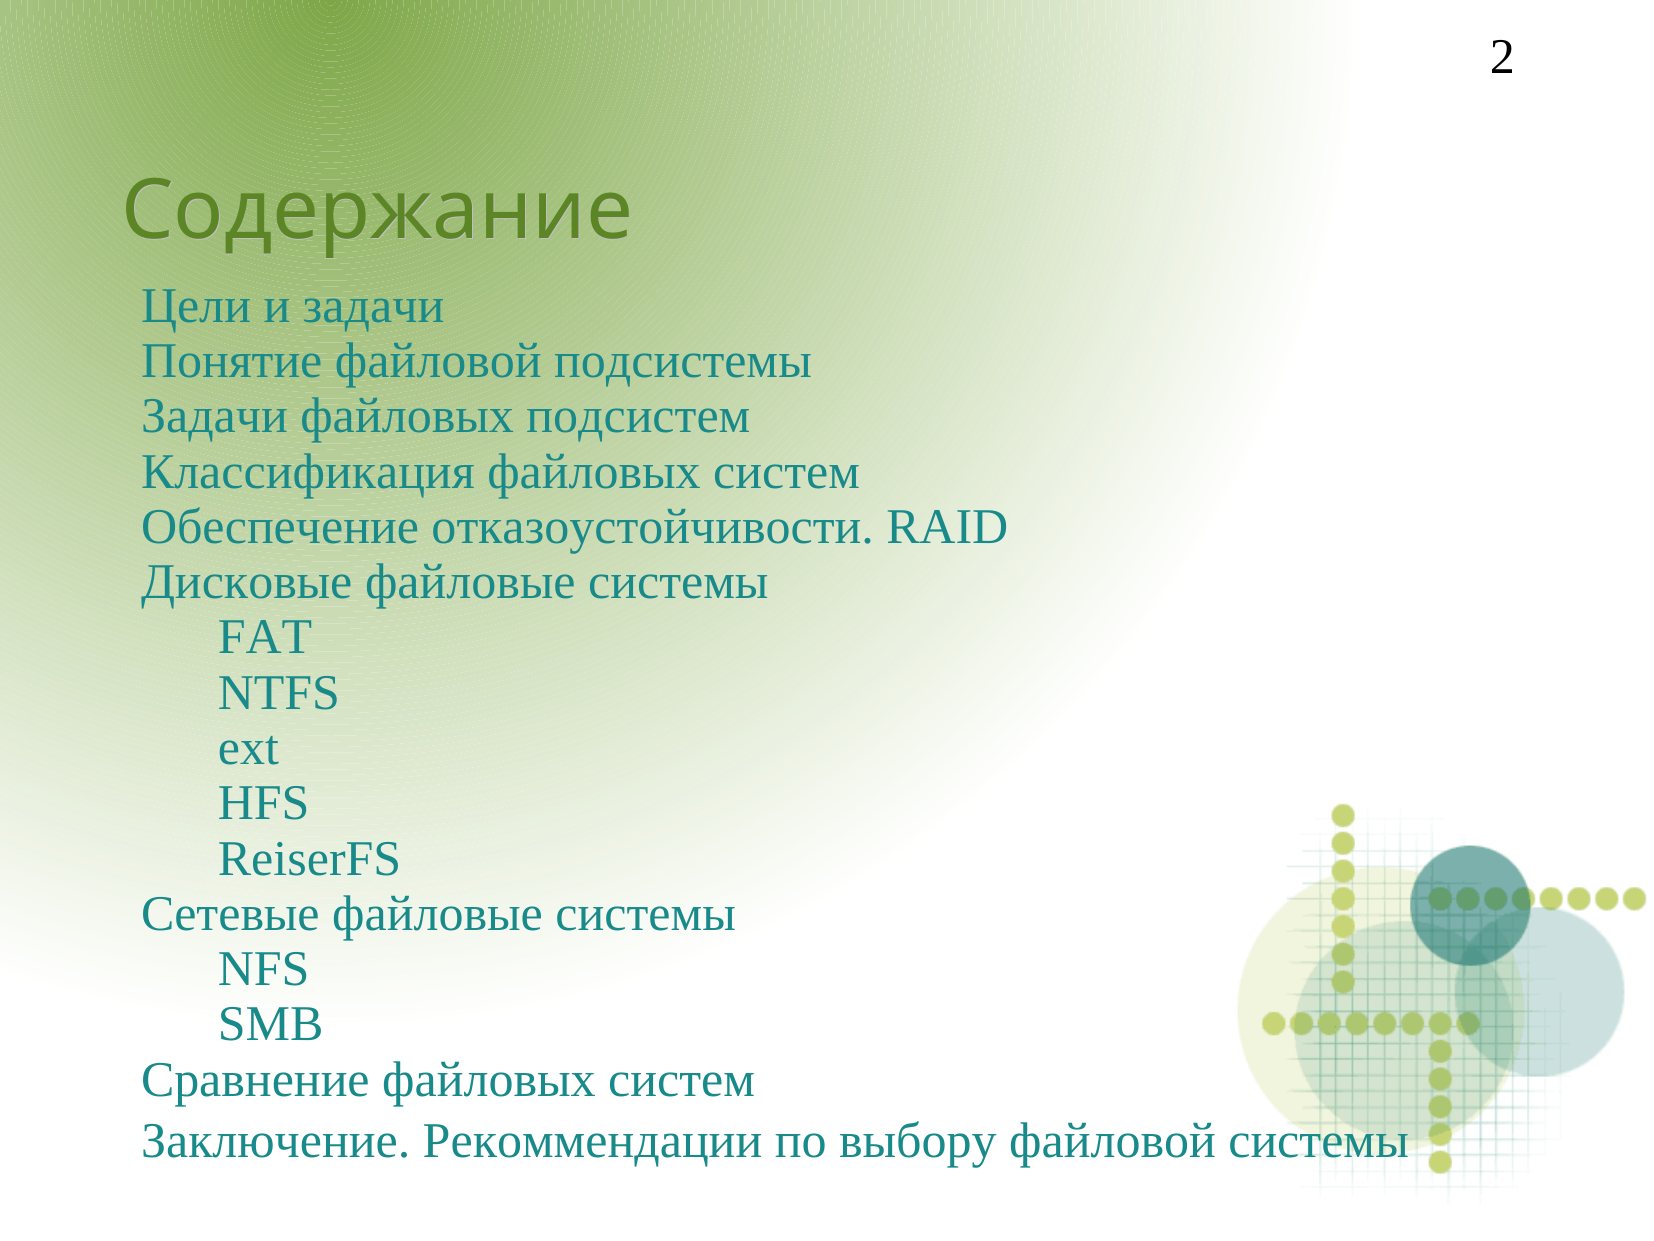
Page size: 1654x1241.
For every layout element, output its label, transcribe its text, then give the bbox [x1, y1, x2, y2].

text_box <номер> [1500, 29, 1654, 89]
title Содержание [121, 102, 1534, 311]
list Цели и задачи Понятие файловой подсистемы Задачи файловых подсистем Классификация файловых систем Обеспечение отказоустойчивости. RAID Дисковые файловые системы FAT NTFS ext HFS ReiserFS Сетевые файловые системы NFS SMB Сравнение файловых систем Заключение. Рекоммендации по выбору файловой системы [123, 277, 1536, 1185]
picture [1224, 792, 1654, 1211]
